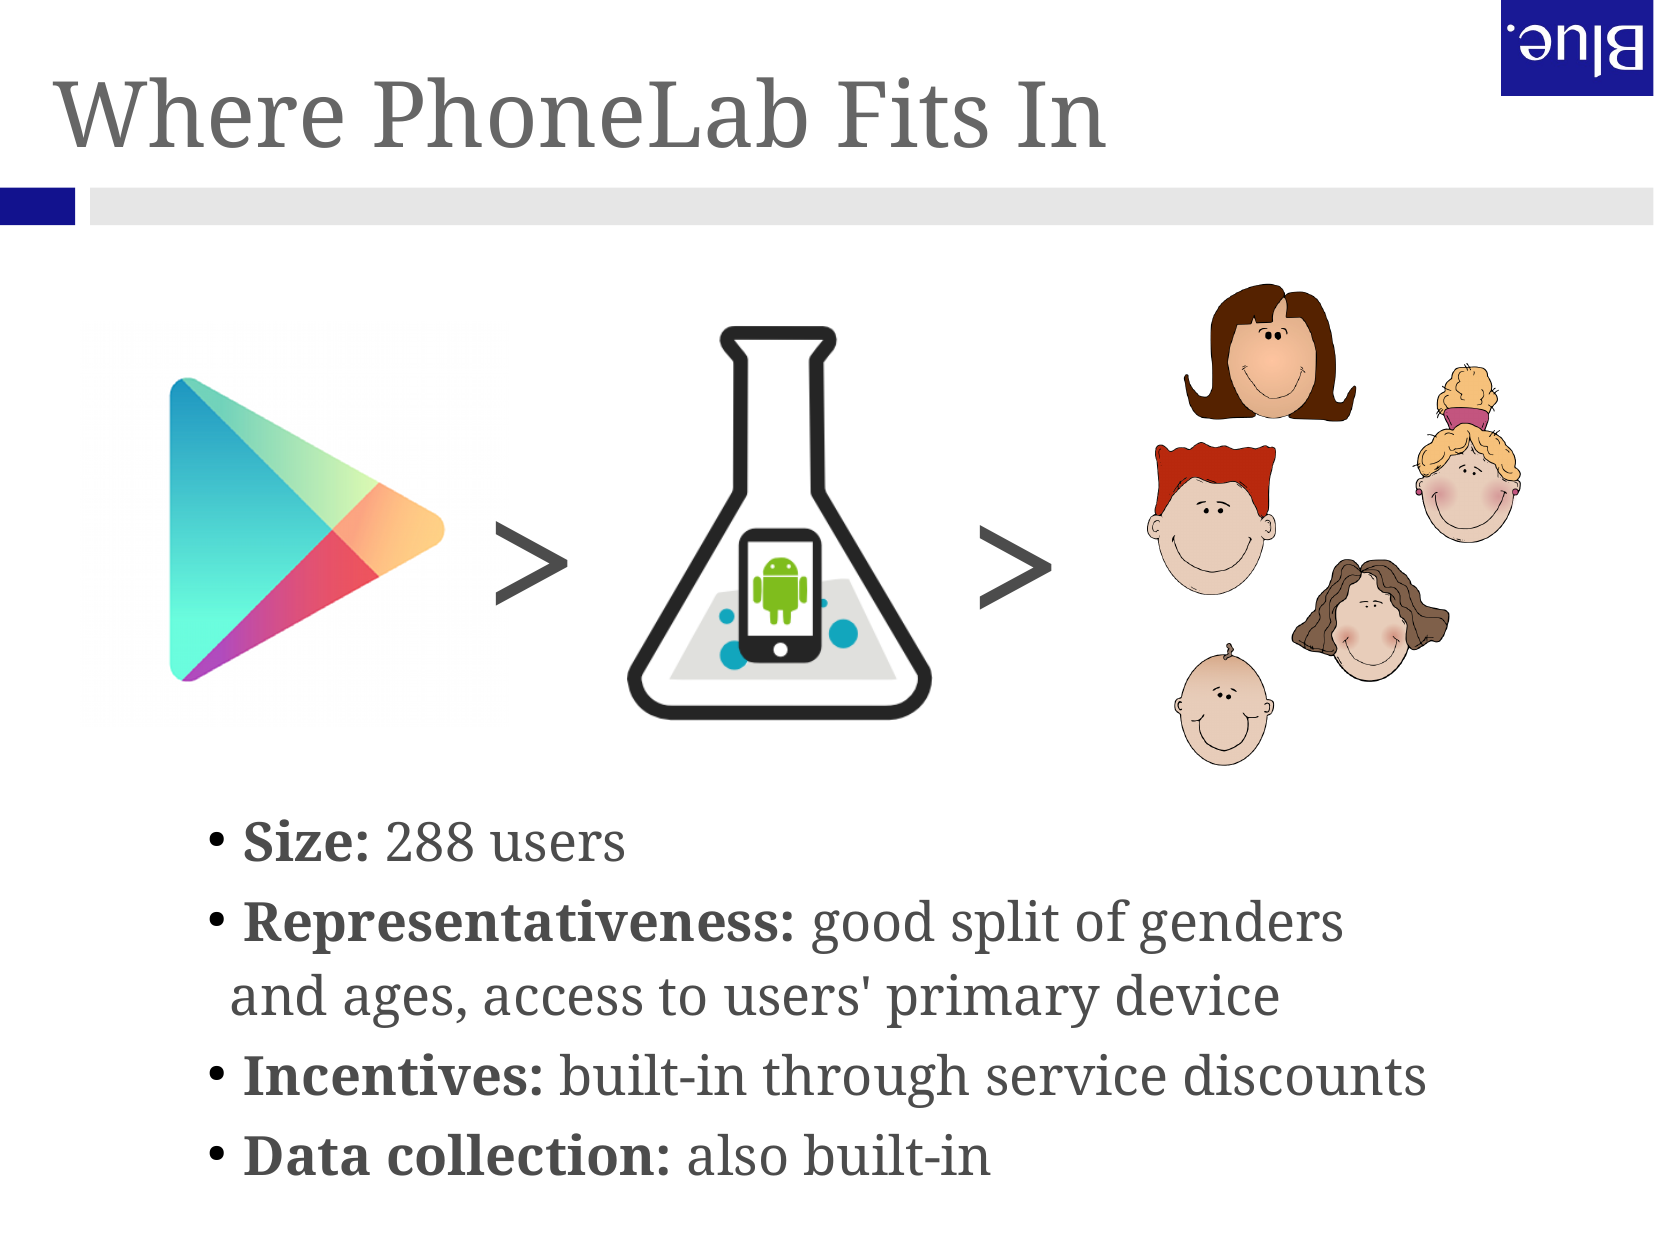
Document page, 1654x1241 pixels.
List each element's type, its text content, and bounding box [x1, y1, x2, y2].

picture [80, 321, 509, 727]
picture [1501, 0, 1654, 96]
text_box > [470, 438, 602, 637]
picture [626, 325, 933, 722]
text_box Size: 288 users Representativeness: good split of genders and ages, access to users' primary device Incentives: built-in through service discounts Data collection: also built-in [192, 795, 1462, 1127]
title Where PhoneLab Fits In [37, 37, 1613, 188]
picture [1179, 276, 1360, 426]
picture [1147, 442, 1276, 595]
picture [1162, 358, 1537, 774]
text_box > [954, 441, 1086, 640]
